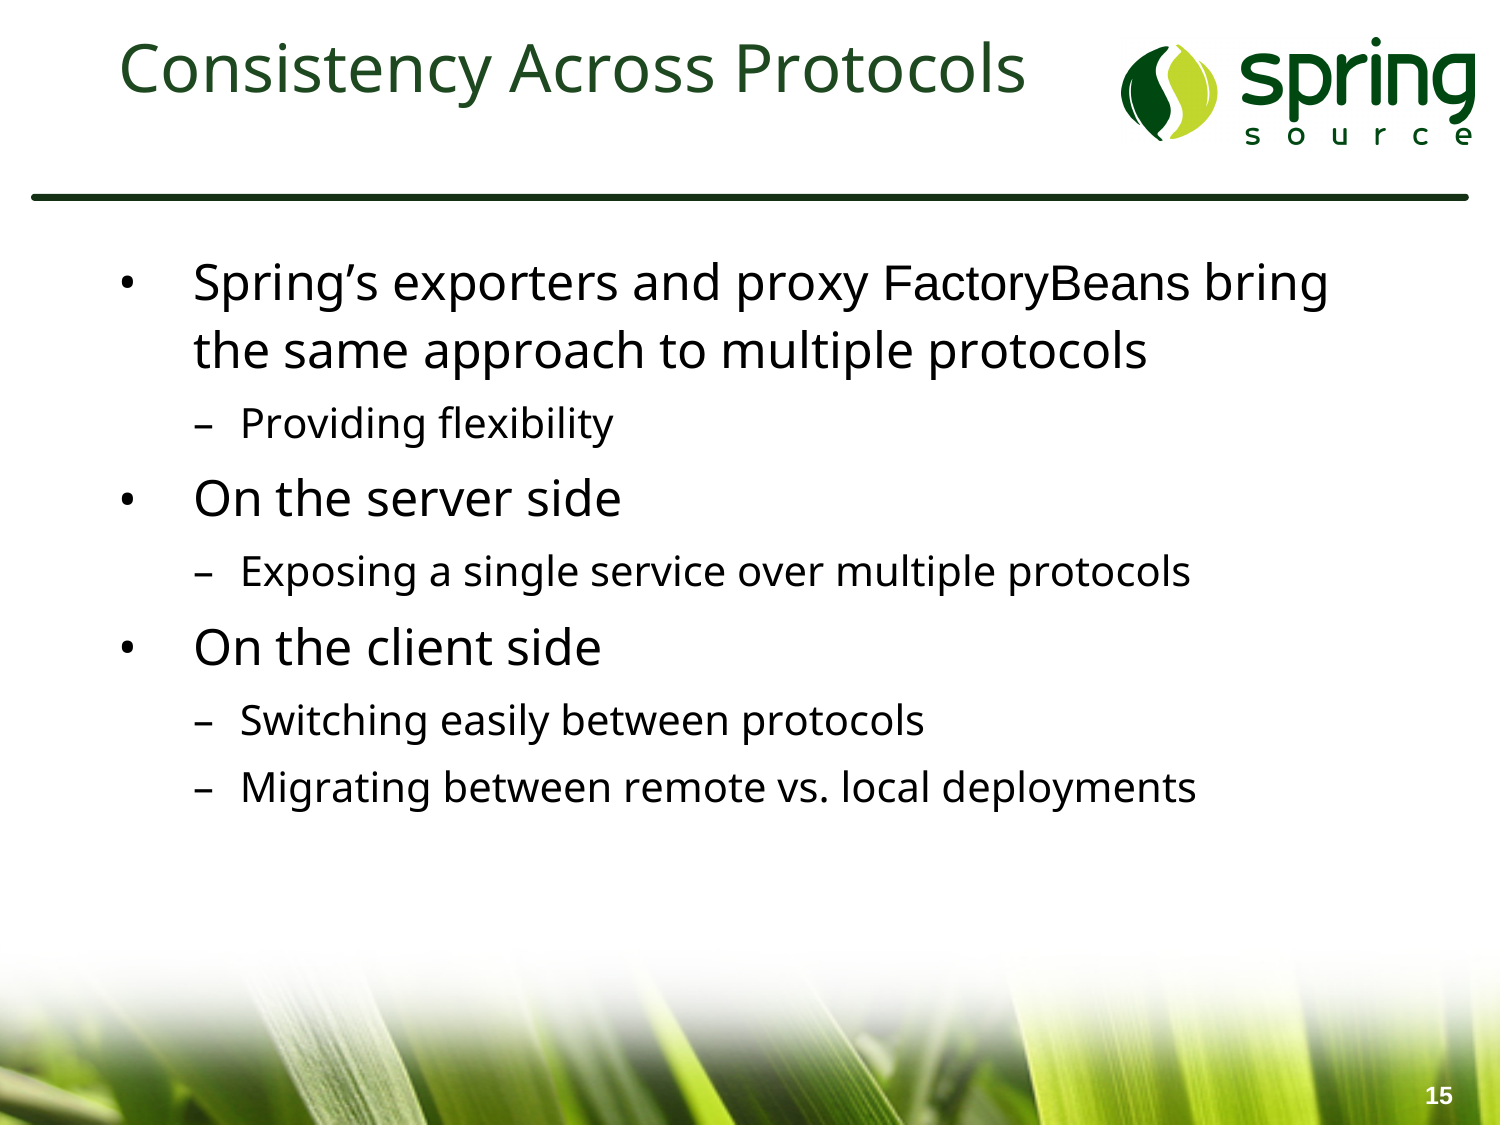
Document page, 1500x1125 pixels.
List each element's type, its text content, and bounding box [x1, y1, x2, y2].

list Spring’s exporters and proxy FactoryBeans bring the same approach to multiple protocols Providing flexibility On the server side Exposing a single service over multiple protocols On the client side Switching easily between protocols Migrating between remote vs. local deployments [103, 239, 1394, 903]
picture [1136, 37, 1475, 145]
picture [0, 944, 1500, 1125]
title Consistency Across Protocols [103, 13, 1136, 176]
